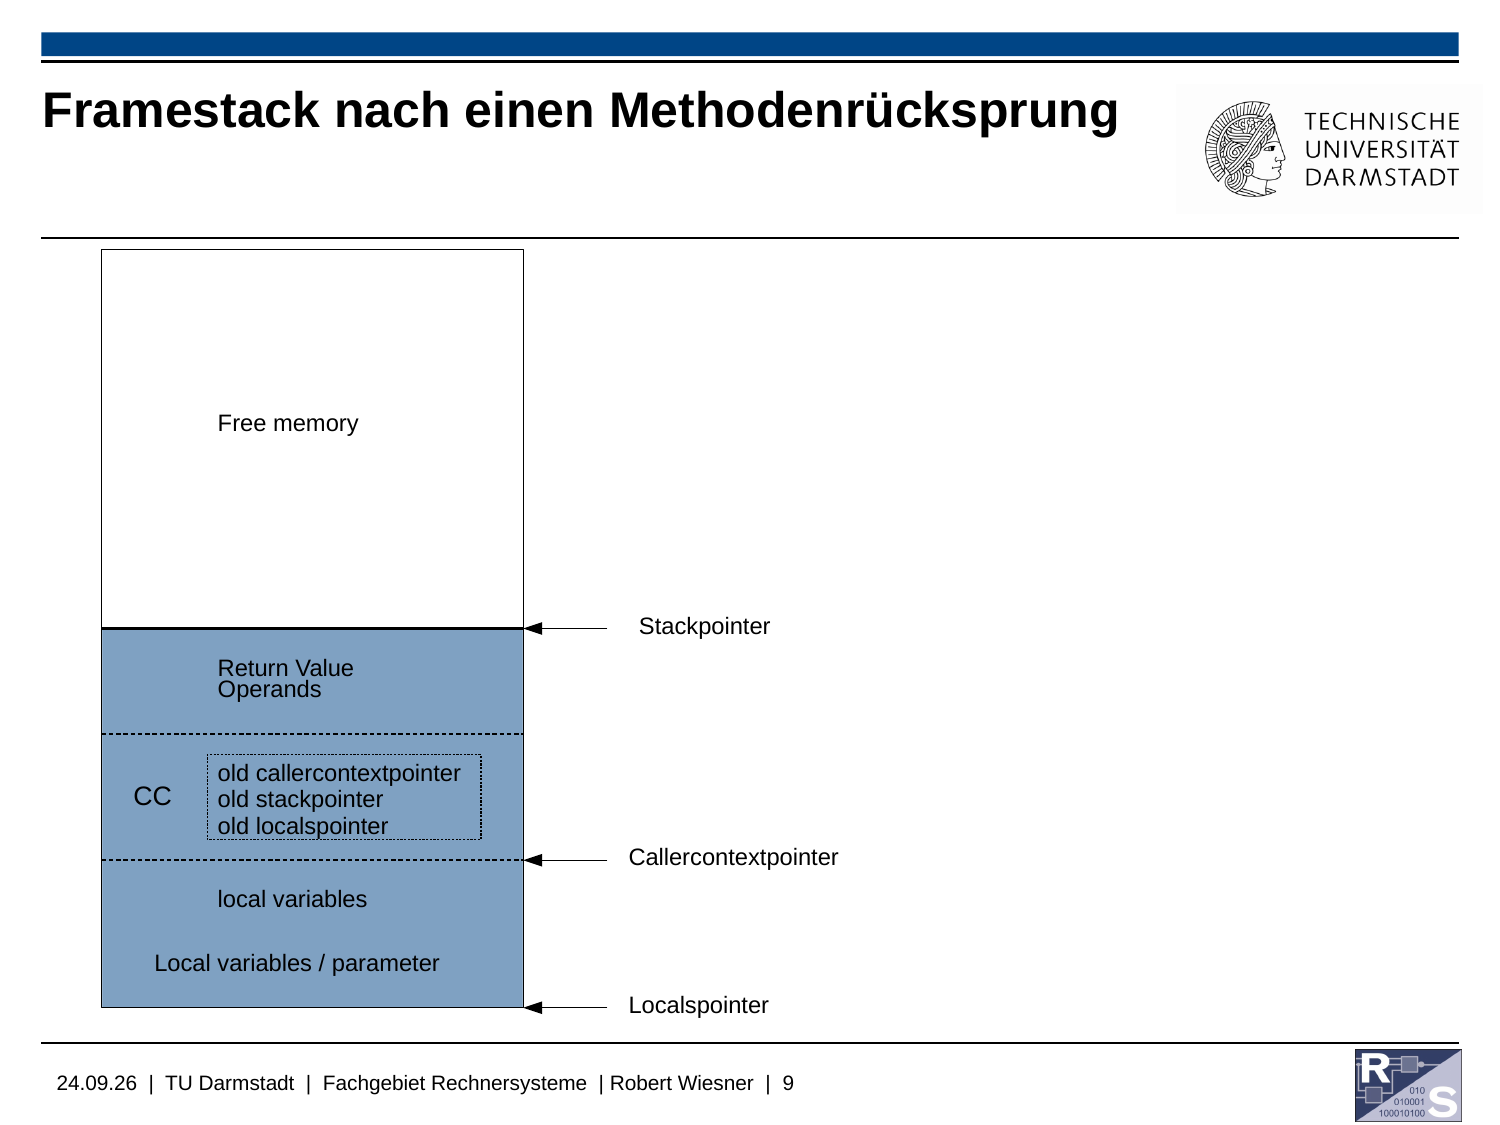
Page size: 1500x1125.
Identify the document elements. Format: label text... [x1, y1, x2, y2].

picture [1355, 1049, 1462, 1122]
picture [59, 206, 1312, 1093]
title Framestack nach einen Methodenrücksprung [42, 35, 1133, 186]
